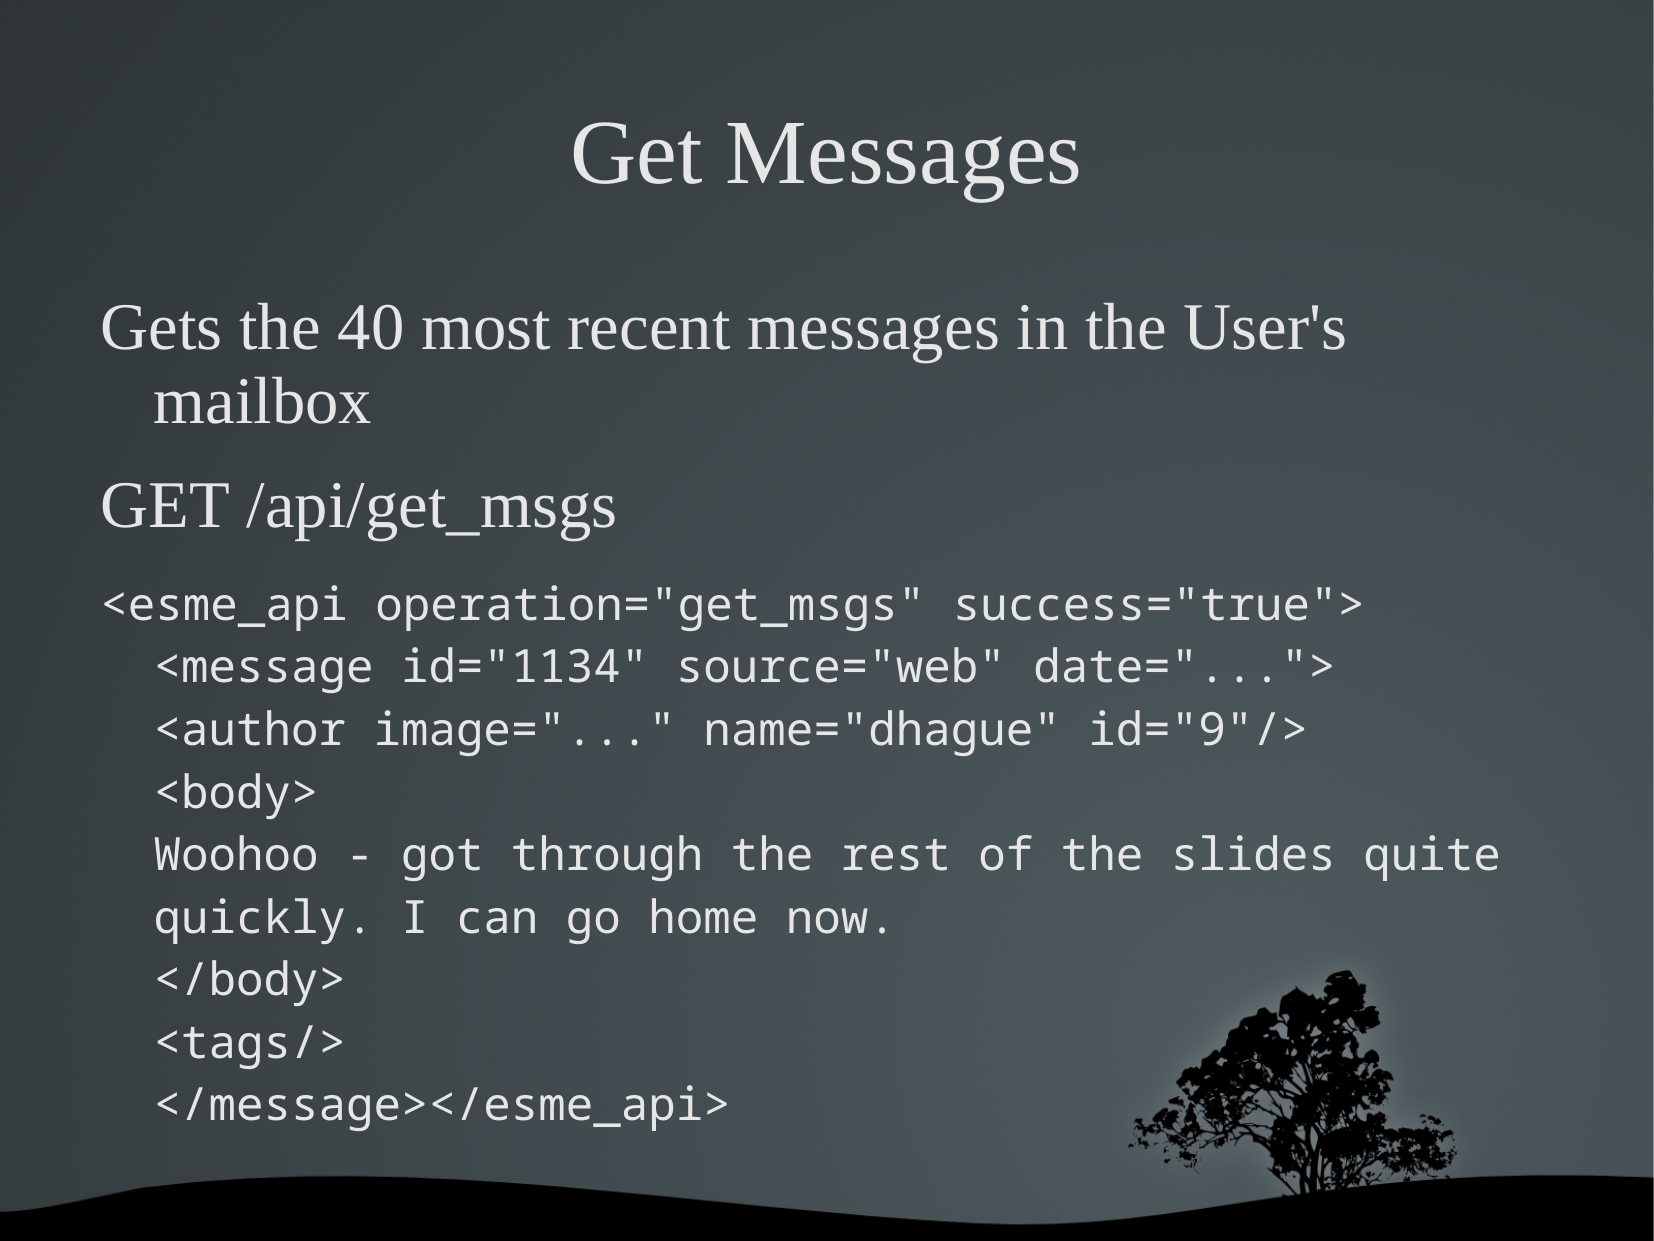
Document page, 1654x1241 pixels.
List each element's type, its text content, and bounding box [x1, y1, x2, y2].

title Get Messages [82, 56, 1571, 250]
list Gets the 40 most recent messages in the User's mailbox GET /api/get_msgs <esme_api operation="get_msgs" success="true"> <message id="1134" source="web" date="..."> <author image="..." name="dhague" id="9"/> <body> Woohoo - got through the rest of the slides quite quickly. I can go home now. </body> <tags/> </message></esme_api> [82, 290, 1571, 1094]
picture [0, 0, 1654, 1241]
